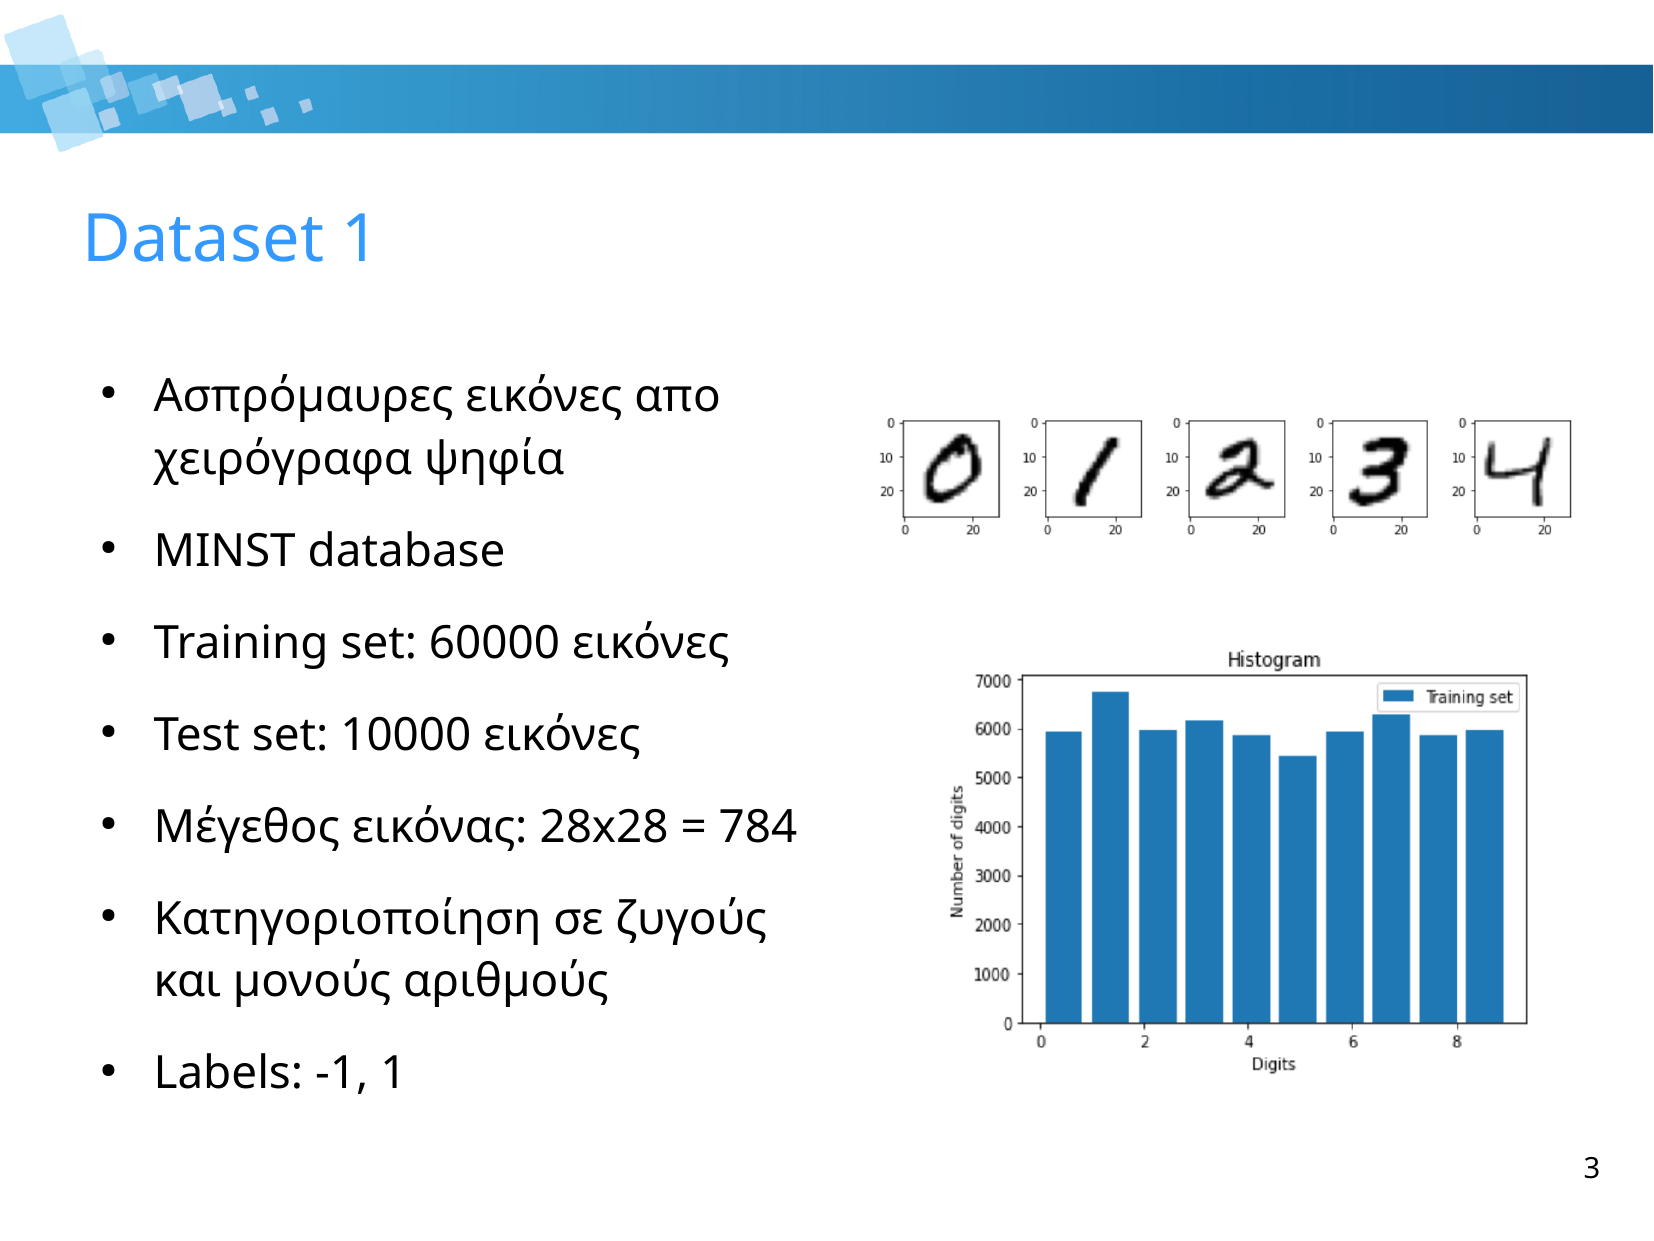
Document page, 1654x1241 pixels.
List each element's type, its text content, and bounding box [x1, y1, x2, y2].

picture [0, 0, 1653, 1238]
title Dataset 1 [82, 132, 1571, 340]
list Ασπρόμαυρες εικόνες απο χειρόγραφα ψηφία MINST database Training set: 60000 εικόνες Test set: 10000 εικόνες Μέγεθος εικόνας: 28x28 = 784 Κατηγοριοποίηση σε ζυγούς και μονούς αριθμούς Labels: -1, 1 [82, 372, 809, 1093]
